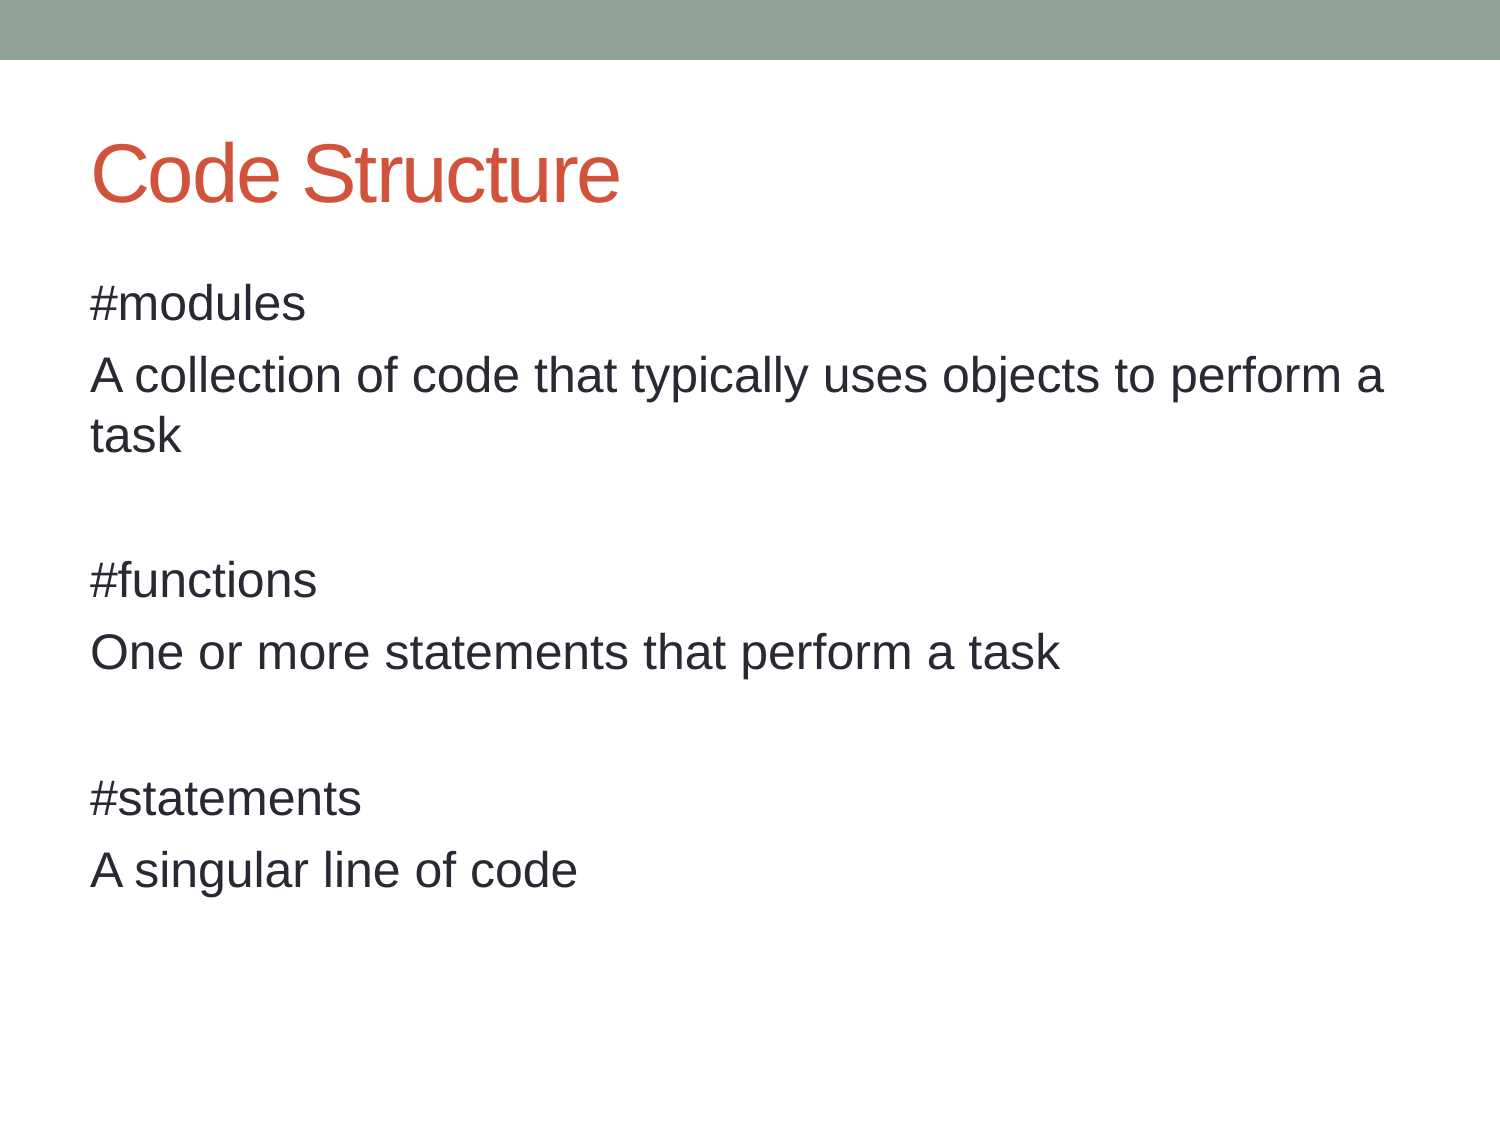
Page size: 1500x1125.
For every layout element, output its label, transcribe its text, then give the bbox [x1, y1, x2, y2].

title Code Structure [75, 87, 1426, 251]
list #modules A collection of code that typically uses objects to perform a task #functions One or more statements that perform a task #statements A singular line of code [75, 262, 1426, 1063]
